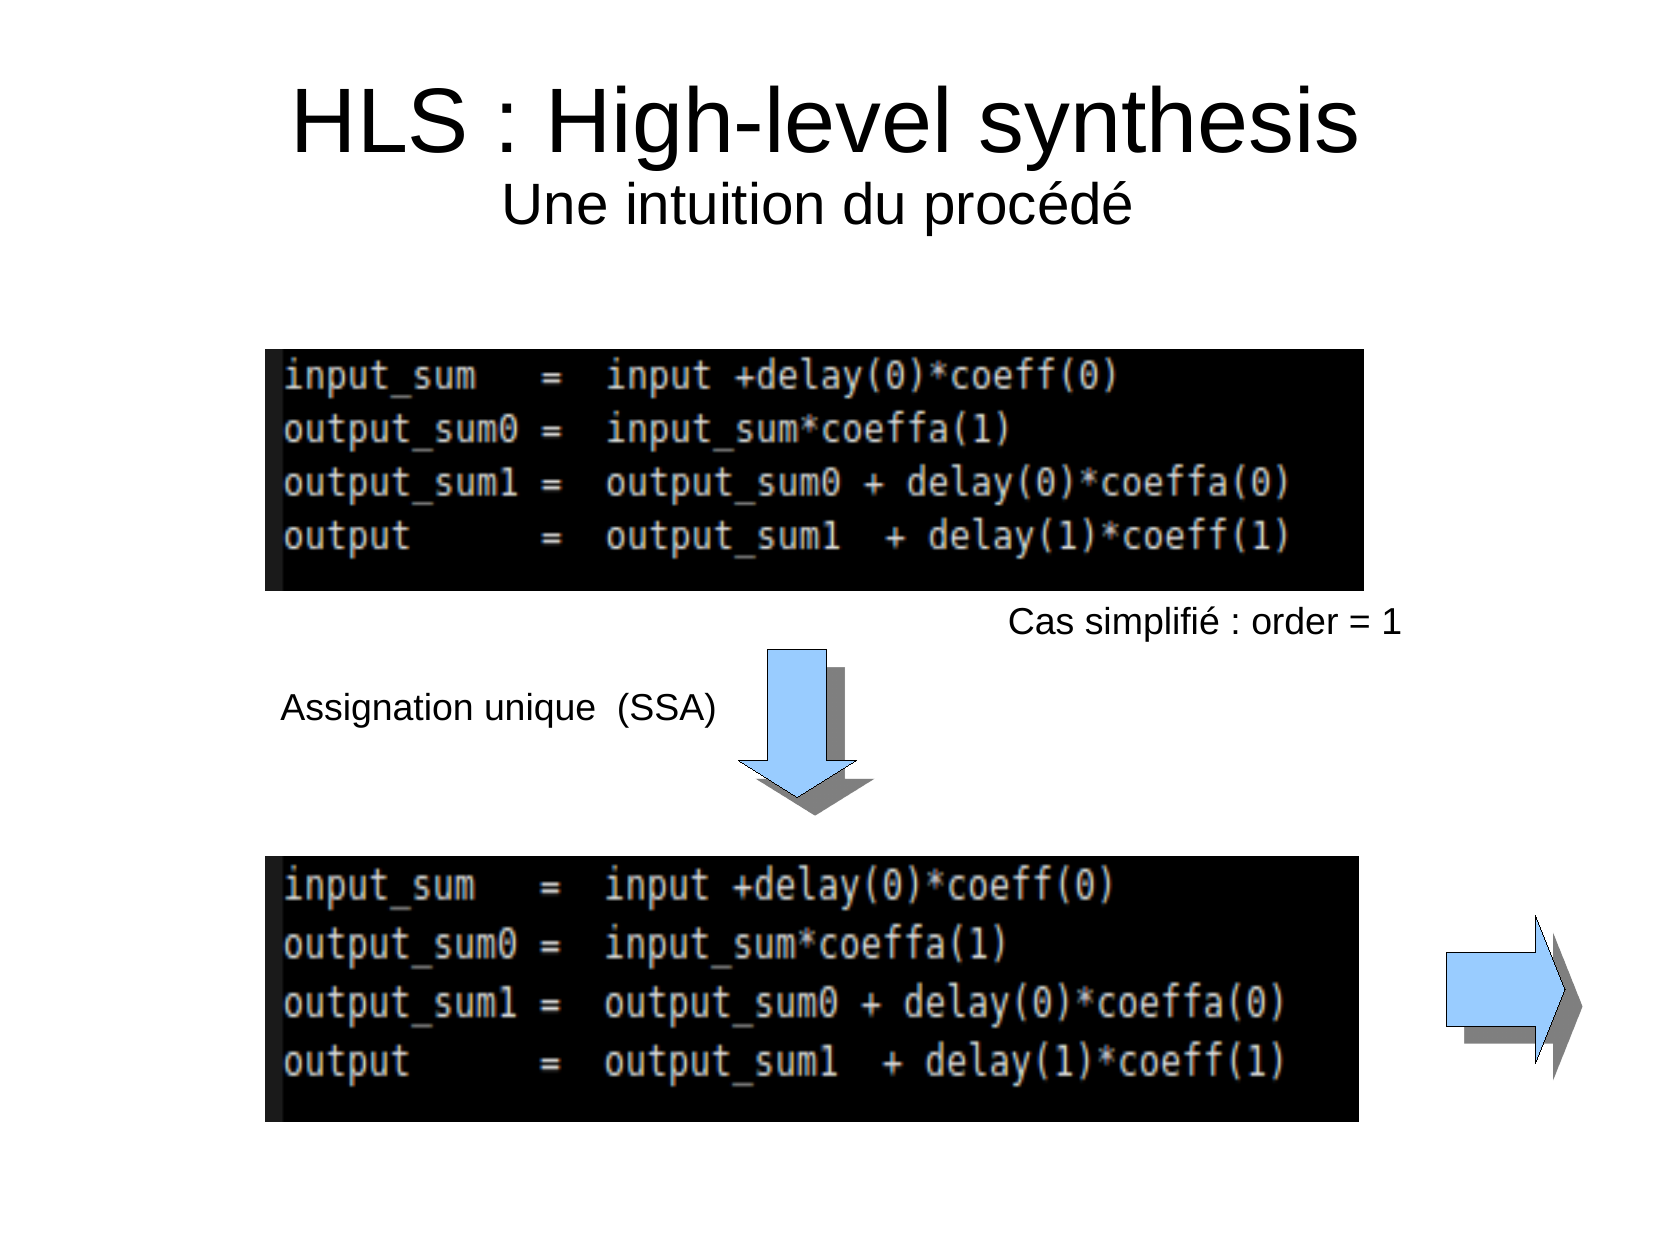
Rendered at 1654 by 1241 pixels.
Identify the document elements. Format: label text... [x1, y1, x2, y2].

text_box [1446, 915, 1566, 1064]
text_box Cas simplifié : order = 1 [982, 592, 1418, 650]
title HLS : High-level synthesis Une intuition du procédé [82, 56, 1571, 250]
picture [265, 856, 1359, 1123]
picture [265, 349, 1364, 591]
text_box Assignation unique (SSA) [265, 679, 733, 739]
text_box [738, 649, 857, 798]
